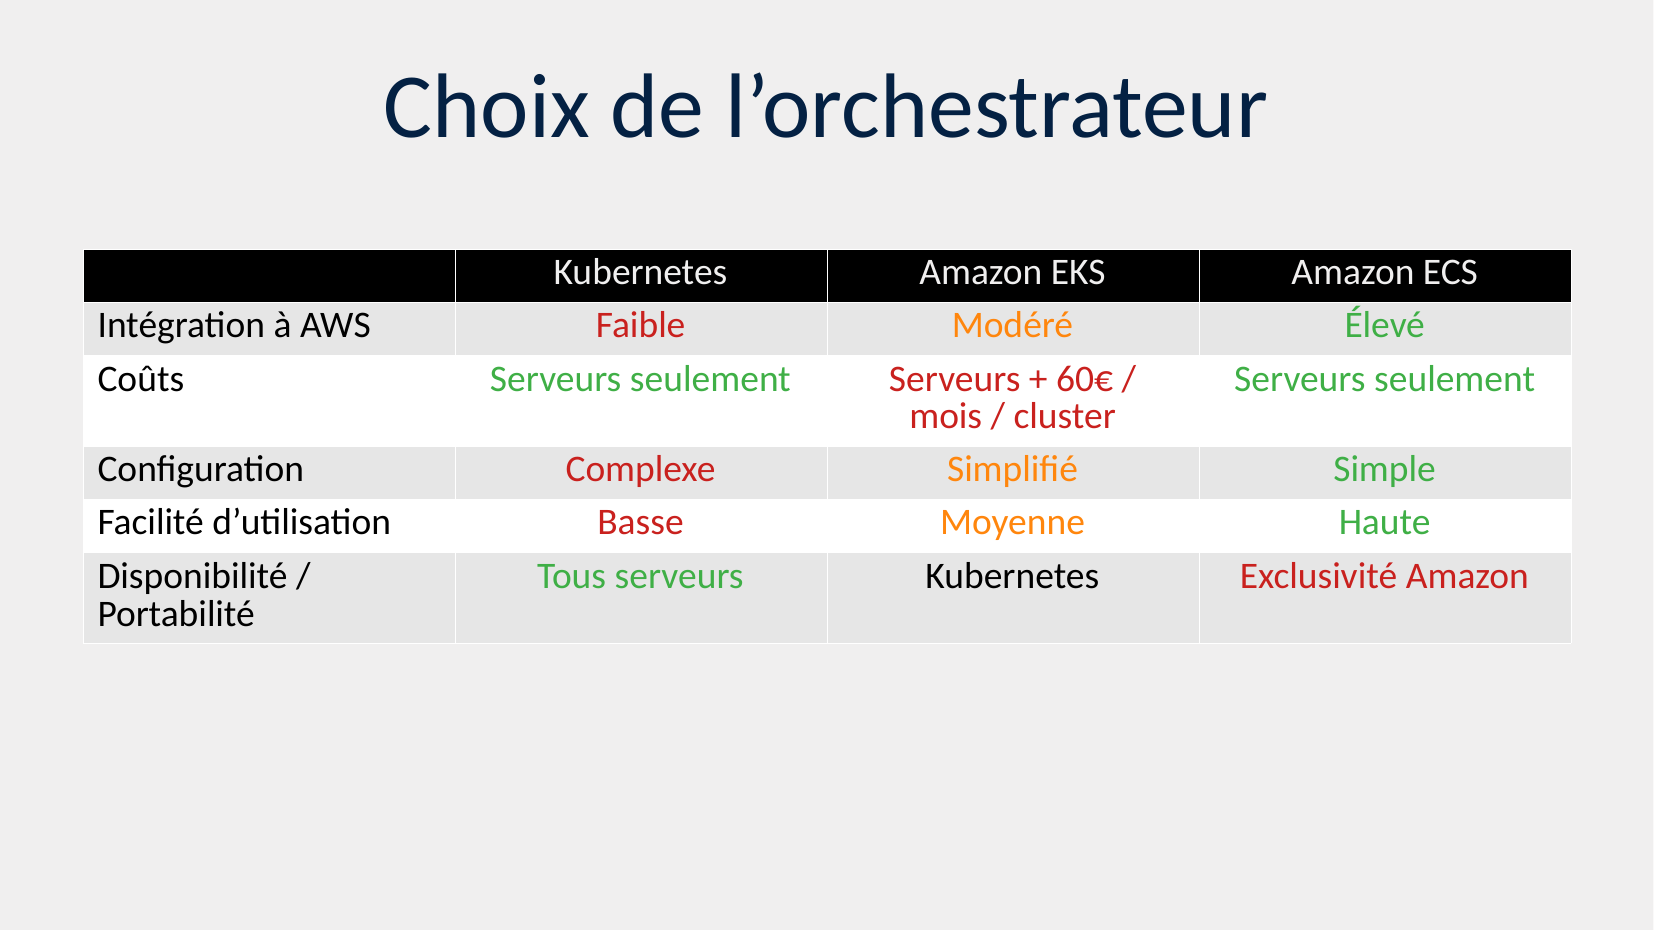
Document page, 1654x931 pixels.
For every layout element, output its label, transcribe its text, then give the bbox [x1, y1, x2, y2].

table_cell Tous serveurs [456, 553, 827, 643]
table_header Amazon ECS [1200, 250, 1571, 302]
table_header Kubernetes [456, 250, 827, 302]
table_cell Modéré [828, 303, 1199, 355]
table_cell Simplifié [828, 447, 1199, 499]
table_cell Basse [456, 500, 827, 552]
title Choix de l’orchestrateur [82, 37, 1571, 193]
table_cell Configuration [84, 447, 455, 499]
table_cell Moyenne [828, 500, 1199, 552]
table_cell Coûts [84, 356, 455, 446]
table_cell Kubernetes [828, 553, 1199, 643]
table_cell Faible [456, 303, 827, 355]
table_cell Haute [1200, 500, 1571, 552]
table_cell Facilité d’utilisation [84, 500, 455, 552]
table_cell Serveurs seulement [456, 356, 827, 446]
table_cell Complexe [456, 447, 827, 499]
table_cell Exclusivité Amazon [1200, 553, 1571, 643]
table_cell Disponibilité / Portabilité [84, 553, 455, 643]
table_header [84, 250, 455, 302]
table_cell Serveurs seulement [1200, 356, 1571, 446]
table_cell Simple [1200, 447, 1571, 499]
table_cell Intégration à AWS [84, 303, 455, 355]
table_cell Serveurs + 60€ / mois / cluster [828, 356, 1199, 446]
table_header Amazon EKS [828, 250, 1199, 302]
table_cell Élevé [1200, 303, 1571, 355]
